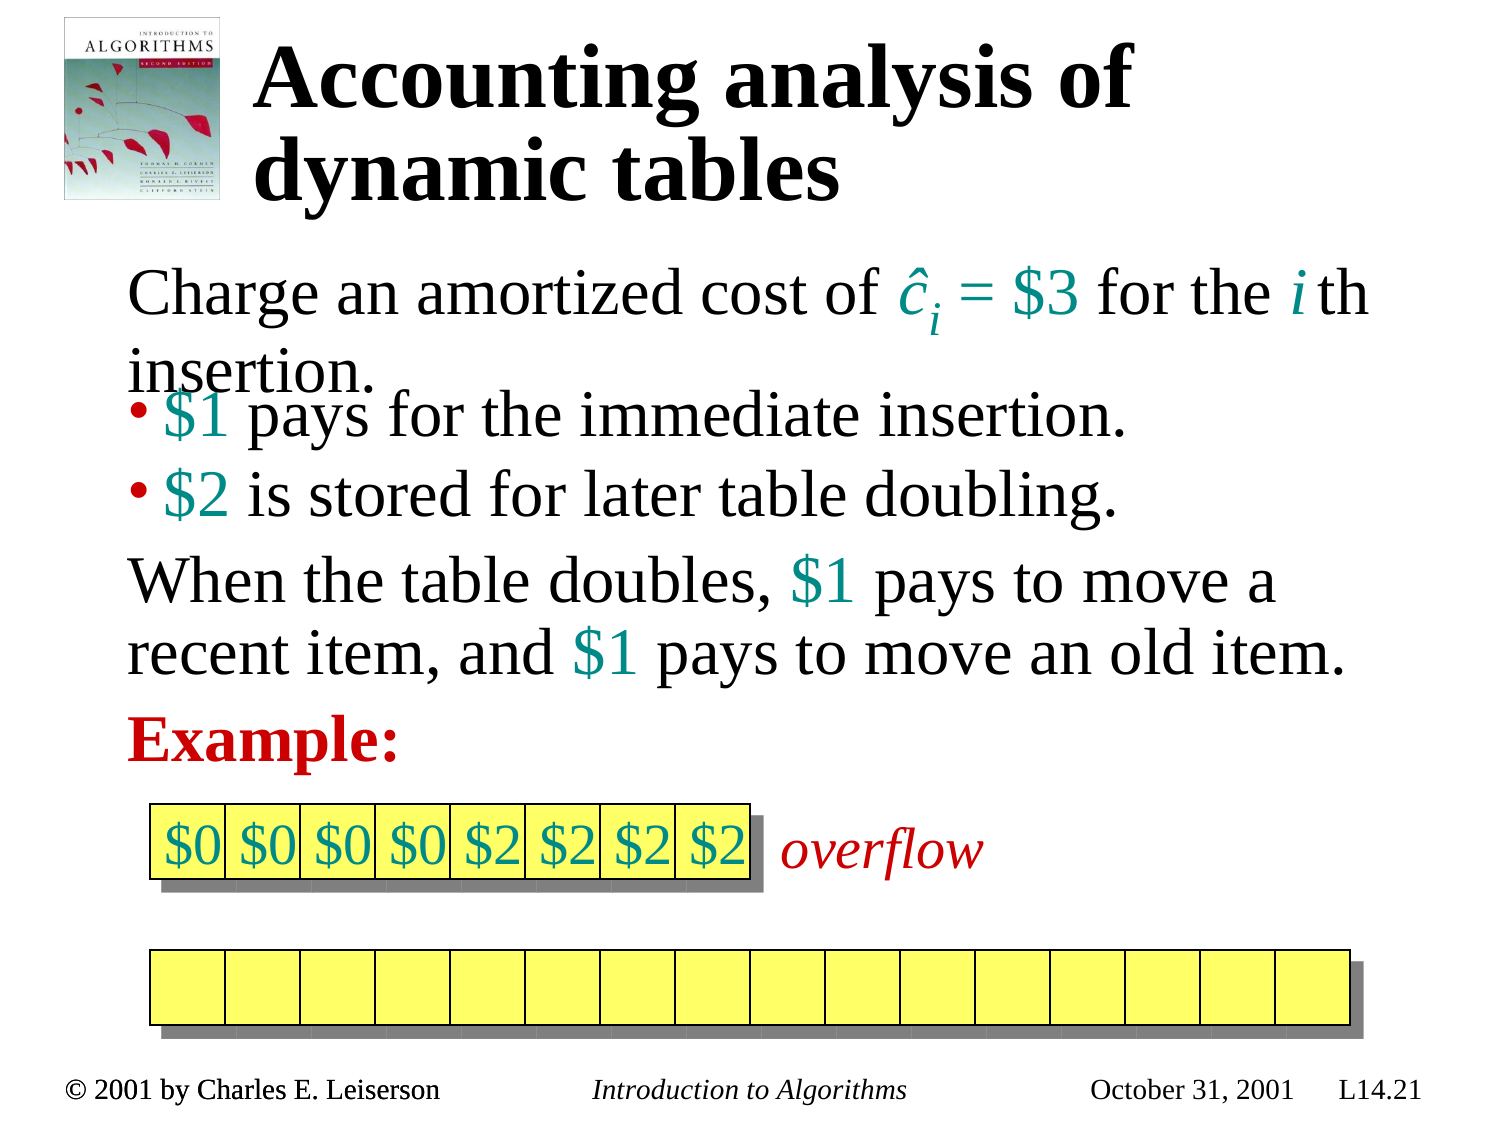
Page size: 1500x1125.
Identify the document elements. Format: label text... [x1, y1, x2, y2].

text_box $2 [525, 803, 600, 879]
title Accounting analysis of dynamic tables [237, 24, 1475, 213]
text_box $0 [225, 803, 300, 879]
text_box [150, 950, 1351, 1026]
text_box October 31, 2001 L14.<number> [982, 1062, 1438, 1113]
text_box $1 pays for the immediate insertion. $2 is stored for later table doubling. [112, 362, 1146, 537]
text_box $2 [600, 803, 675, 879]
text_box $0 [375, 803, 450, 879]
text_box $0 [300, 803, 375, 879]
text_box Charge an amortized cost of ĉi = $3 for the i th insertion. [112, 224, 1390, 415]
text_box Example: [112, 697, 417, 783]
picture [64, 17, 220, 200]
text_box When the table doubles, $1 pays to move a recent item, and $1 pays to move an old item. [112, 537, 1365, 697]
text_box overflow [766, 802, 1000, 888]
text_box $0 [150, 803, 225, 879]
text_box Introduction to Algorithms [577, 1062, 923, 1113]
text_box $2 [450, 803, 525, 879]
text_box $2 [675, 803, 751, 879]
